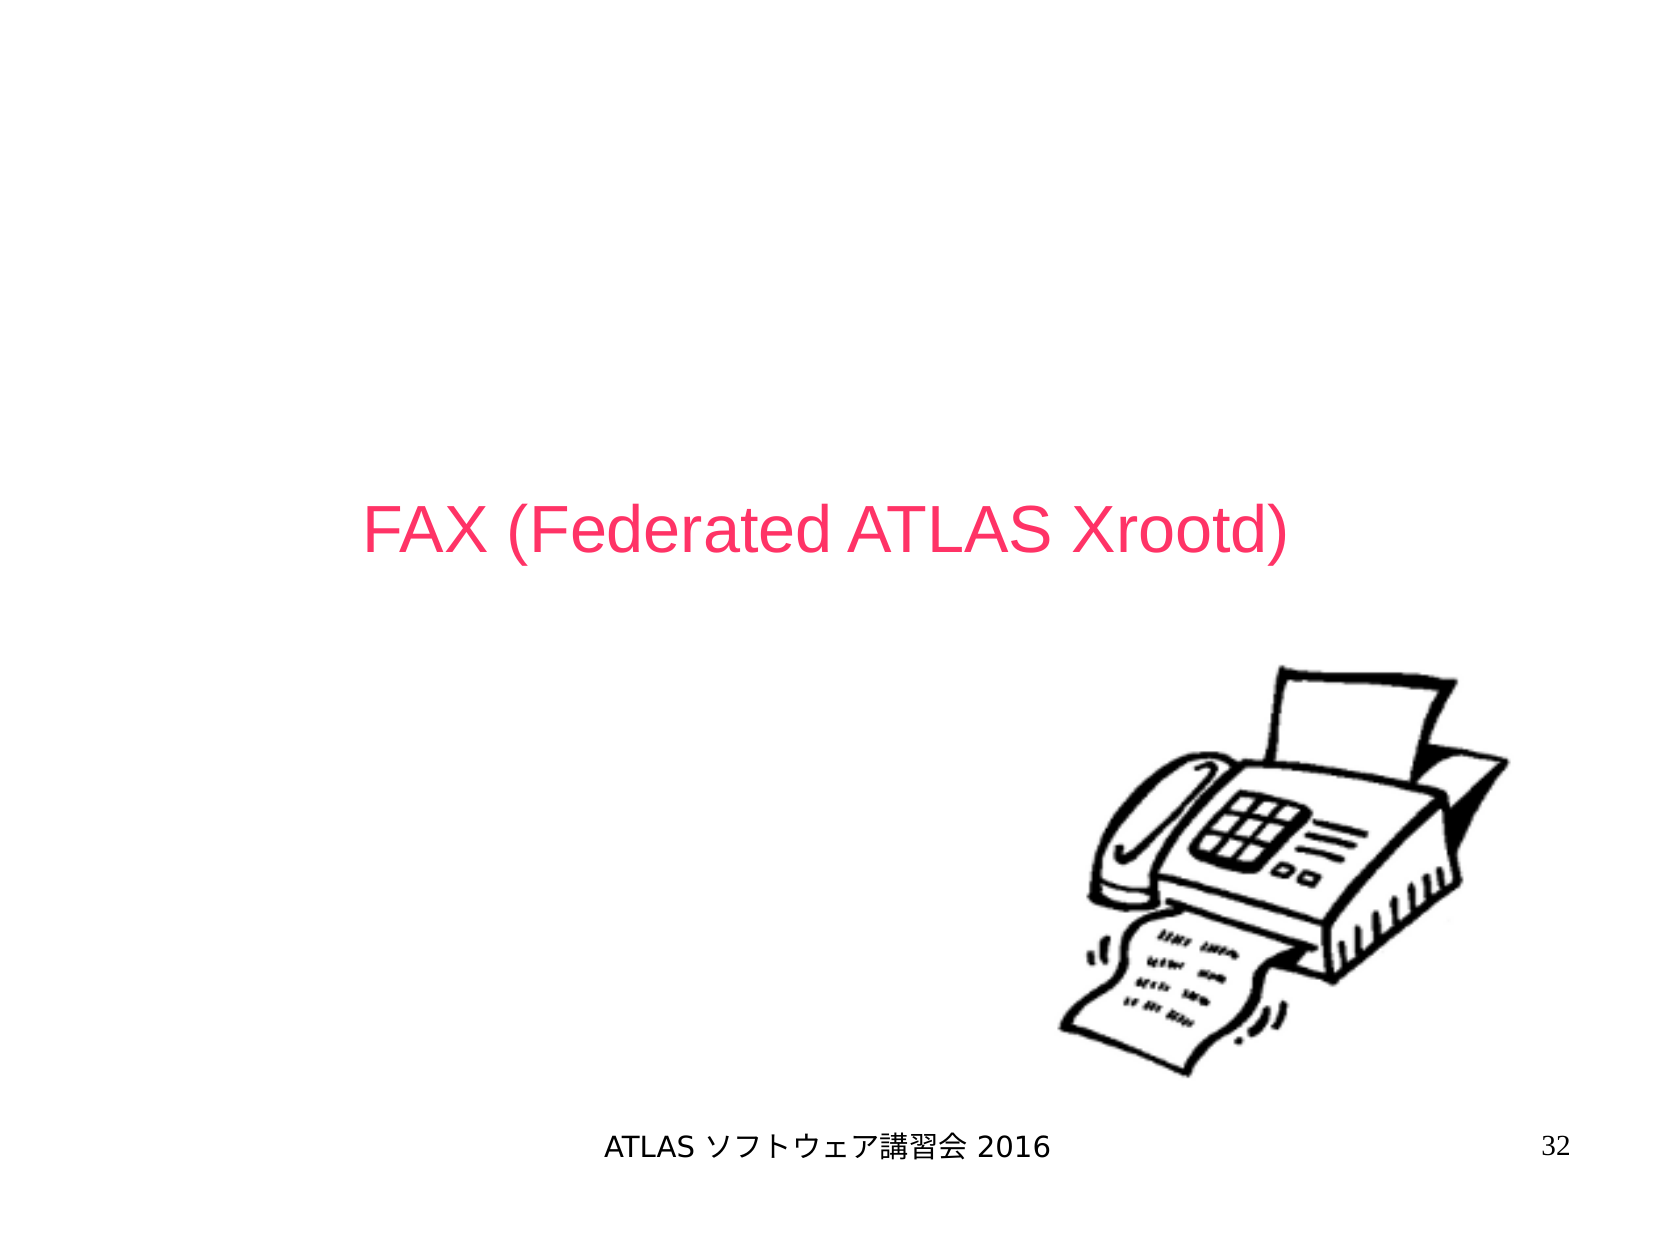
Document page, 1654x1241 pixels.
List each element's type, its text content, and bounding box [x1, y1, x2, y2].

subtitle FAX (Federated ATLAS Xrootd) [82, 49, 1571, 1010]
picture [1035, 599, 1561, 1096]
